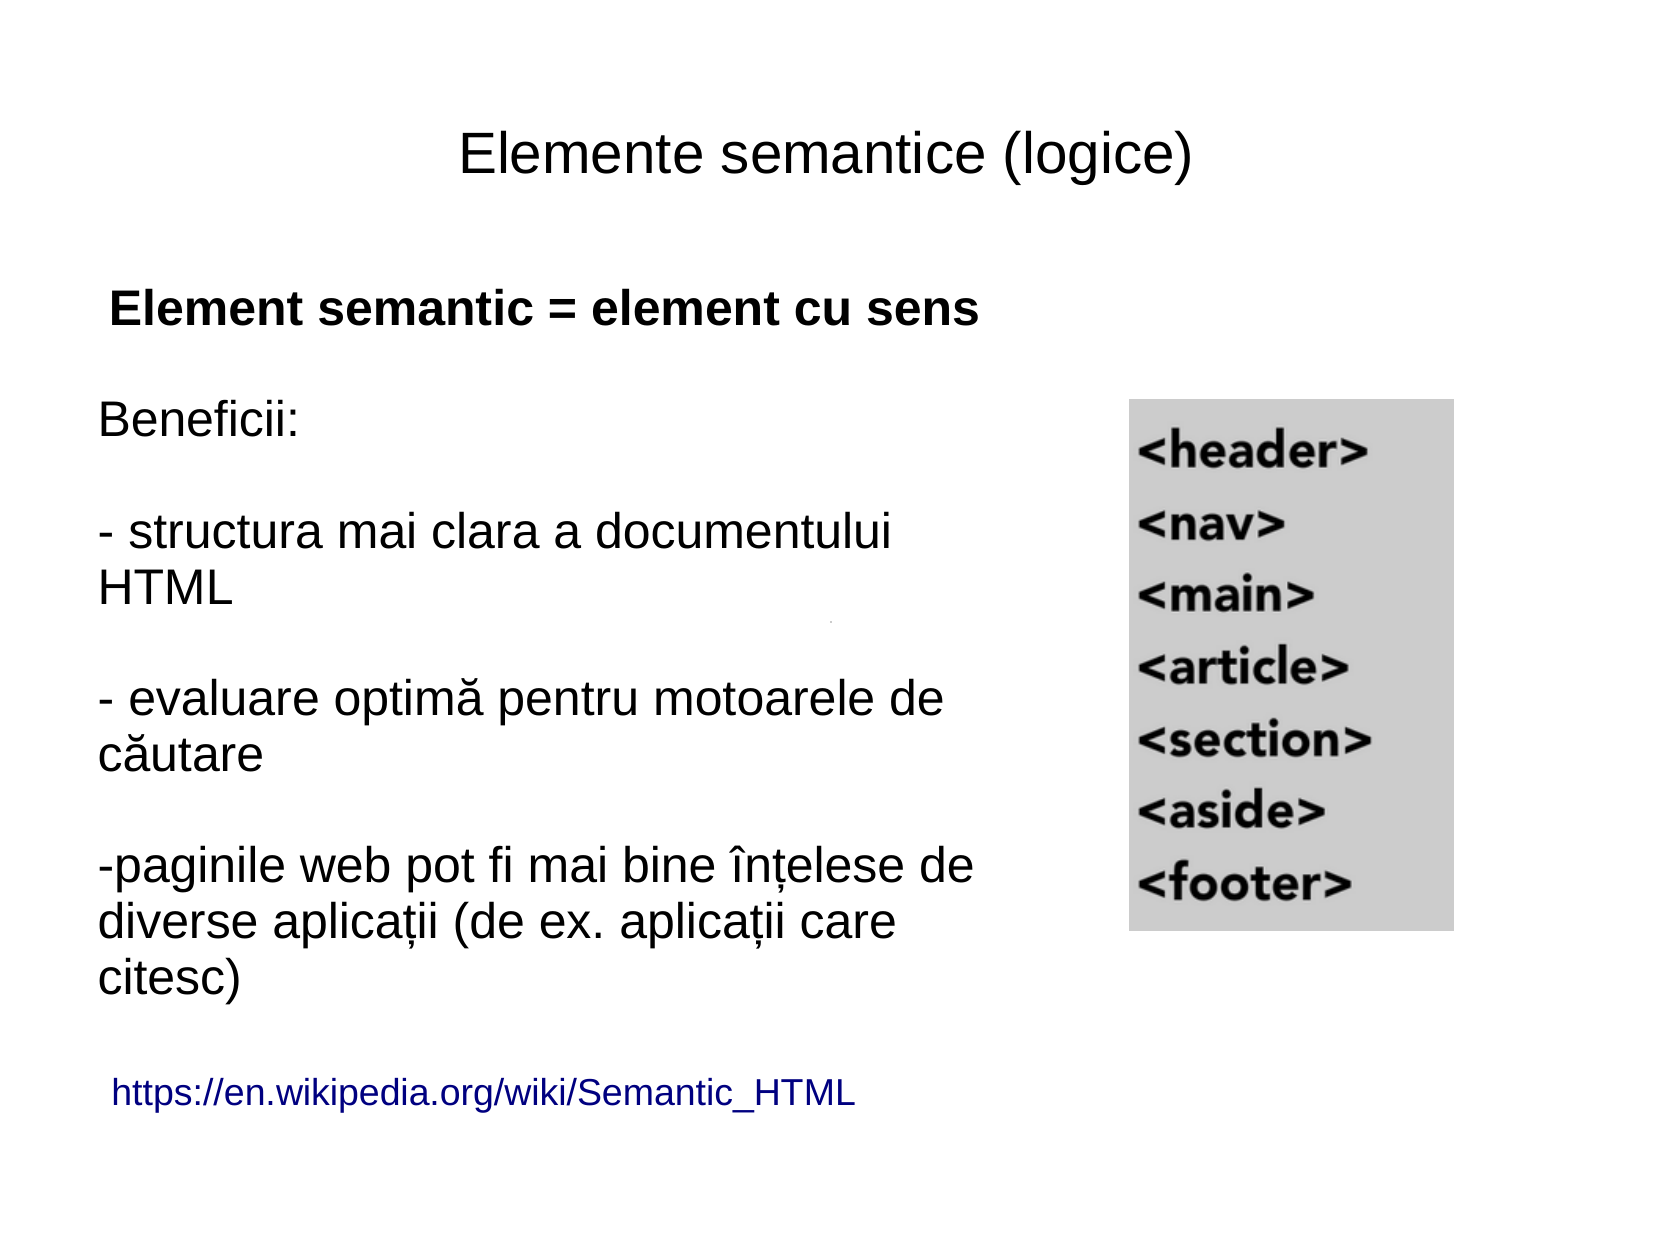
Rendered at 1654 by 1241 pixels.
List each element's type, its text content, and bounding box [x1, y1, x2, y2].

title Elemente semantice (logice) [82, 49, 1571, 257]
text_box Element semantic = element cu sens Beneficii: - structura mai clara a documentului HTML - evaluare optimă pentru motoarele de căutare -paginile web pot fi mai bine înțelese de diverse aplicații (de ex. aplicații care citesc) https://en.wikipedia.org/wiki/Semantic_HTML [82, 272, 1052, 1241]
picture [1129, 399, 1454, 931]
